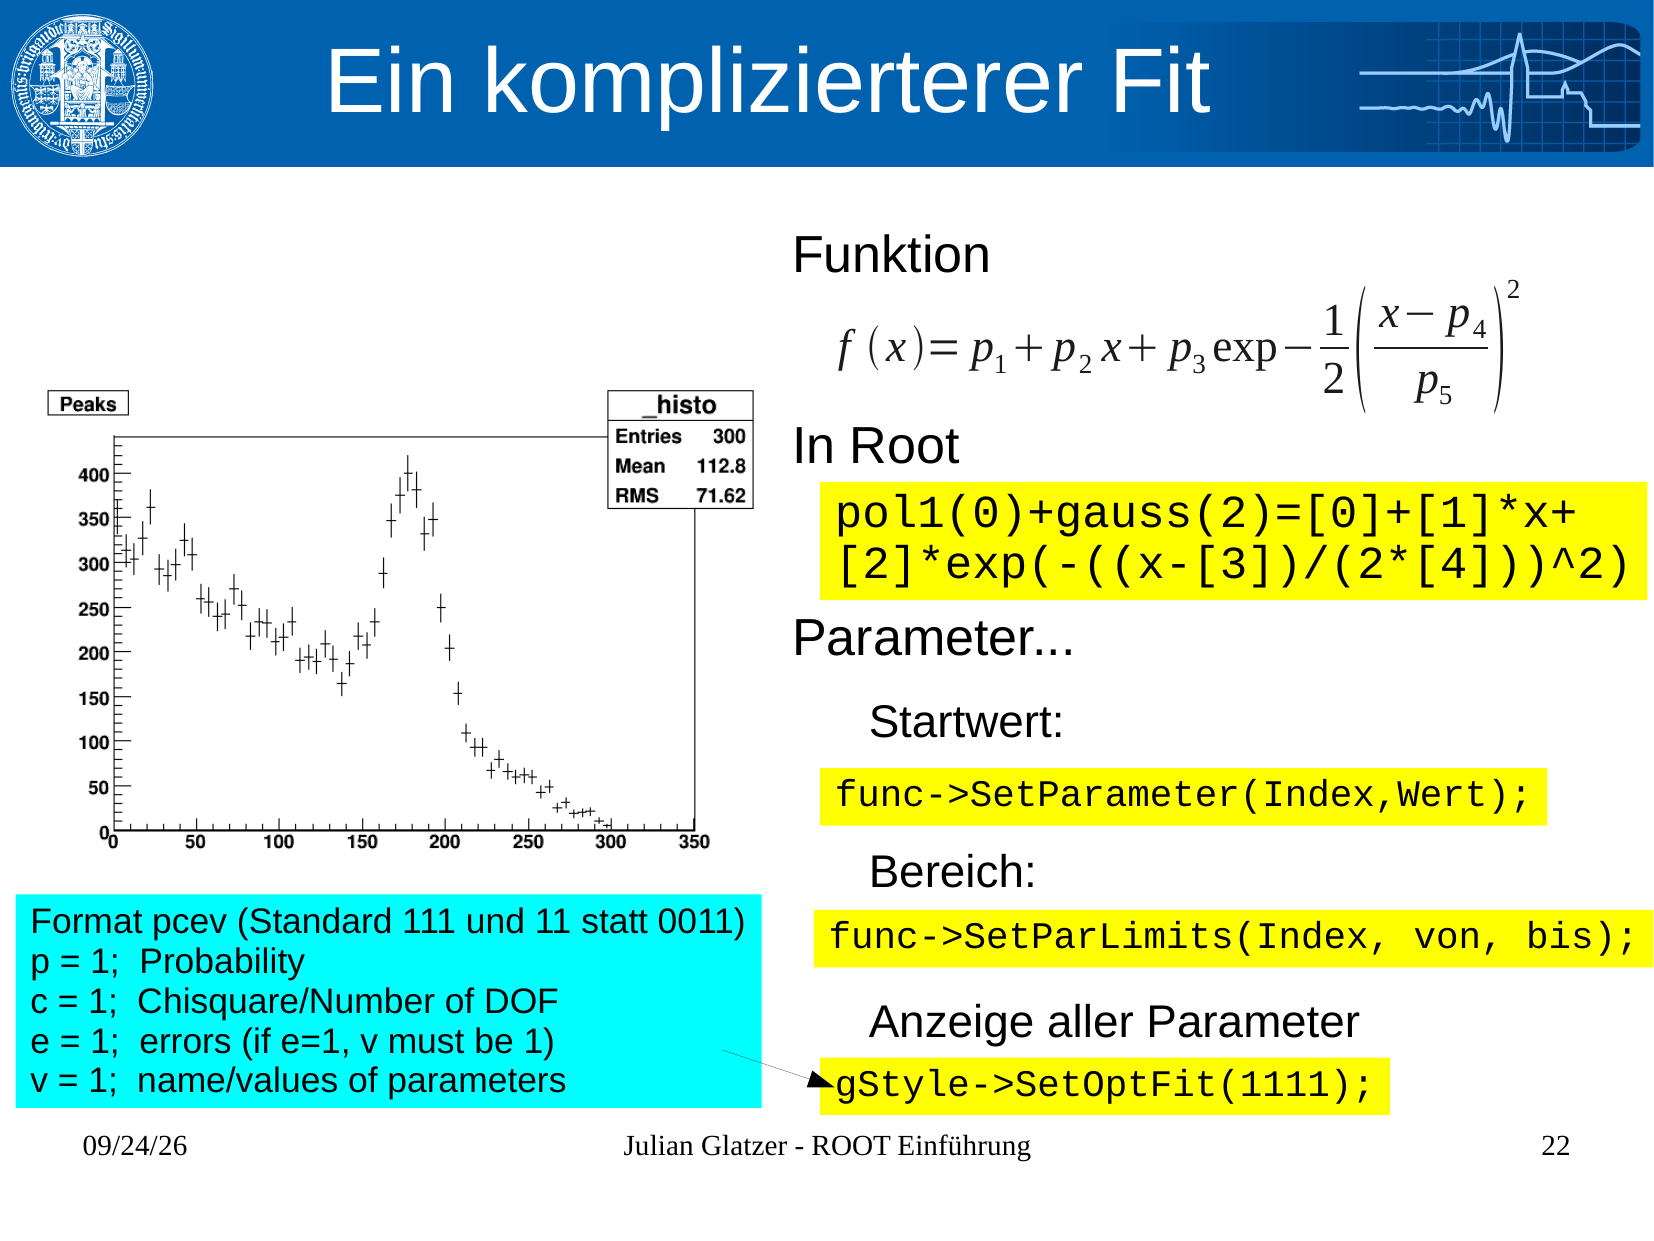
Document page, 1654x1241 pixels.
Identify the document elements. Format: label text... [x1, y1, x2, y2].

list Funktion In Root Parameter... Startwert: Bereich: Anzeige aller Parameter [774, 225, 1501, 1146]
title Ein komplizierterer Fit [187, 11, 1351, 151]
picture [0, 0, 1654, 167]
picture [41, 388, 768, 880]
text_box Format pcev (Standard 111 und 11 statt 0011) p = 1; Probability c = 1; Chisquare/Number of DOF e = 1; errors (if e=1, v must be 1) v = 1; name/values of parameters [15, 894, 762, 1108]
text_box func->SetParLimits(Index, von, bis); [813, 909, 1654, 968]
text_box func->SetParameter(Index,Wert); [820, 768, 1548, 826]
text_box pol1(0)+gauss(2)=[0]+[1]*x+ [2]*exp(-((x-[3])/(2*[4]))^2) [820, 481, 1648, 601]
chart [818, 275, 1532, 416]
text_box gStyle->SetOptFit(1111); [820, 1057, 1390, 1115]
